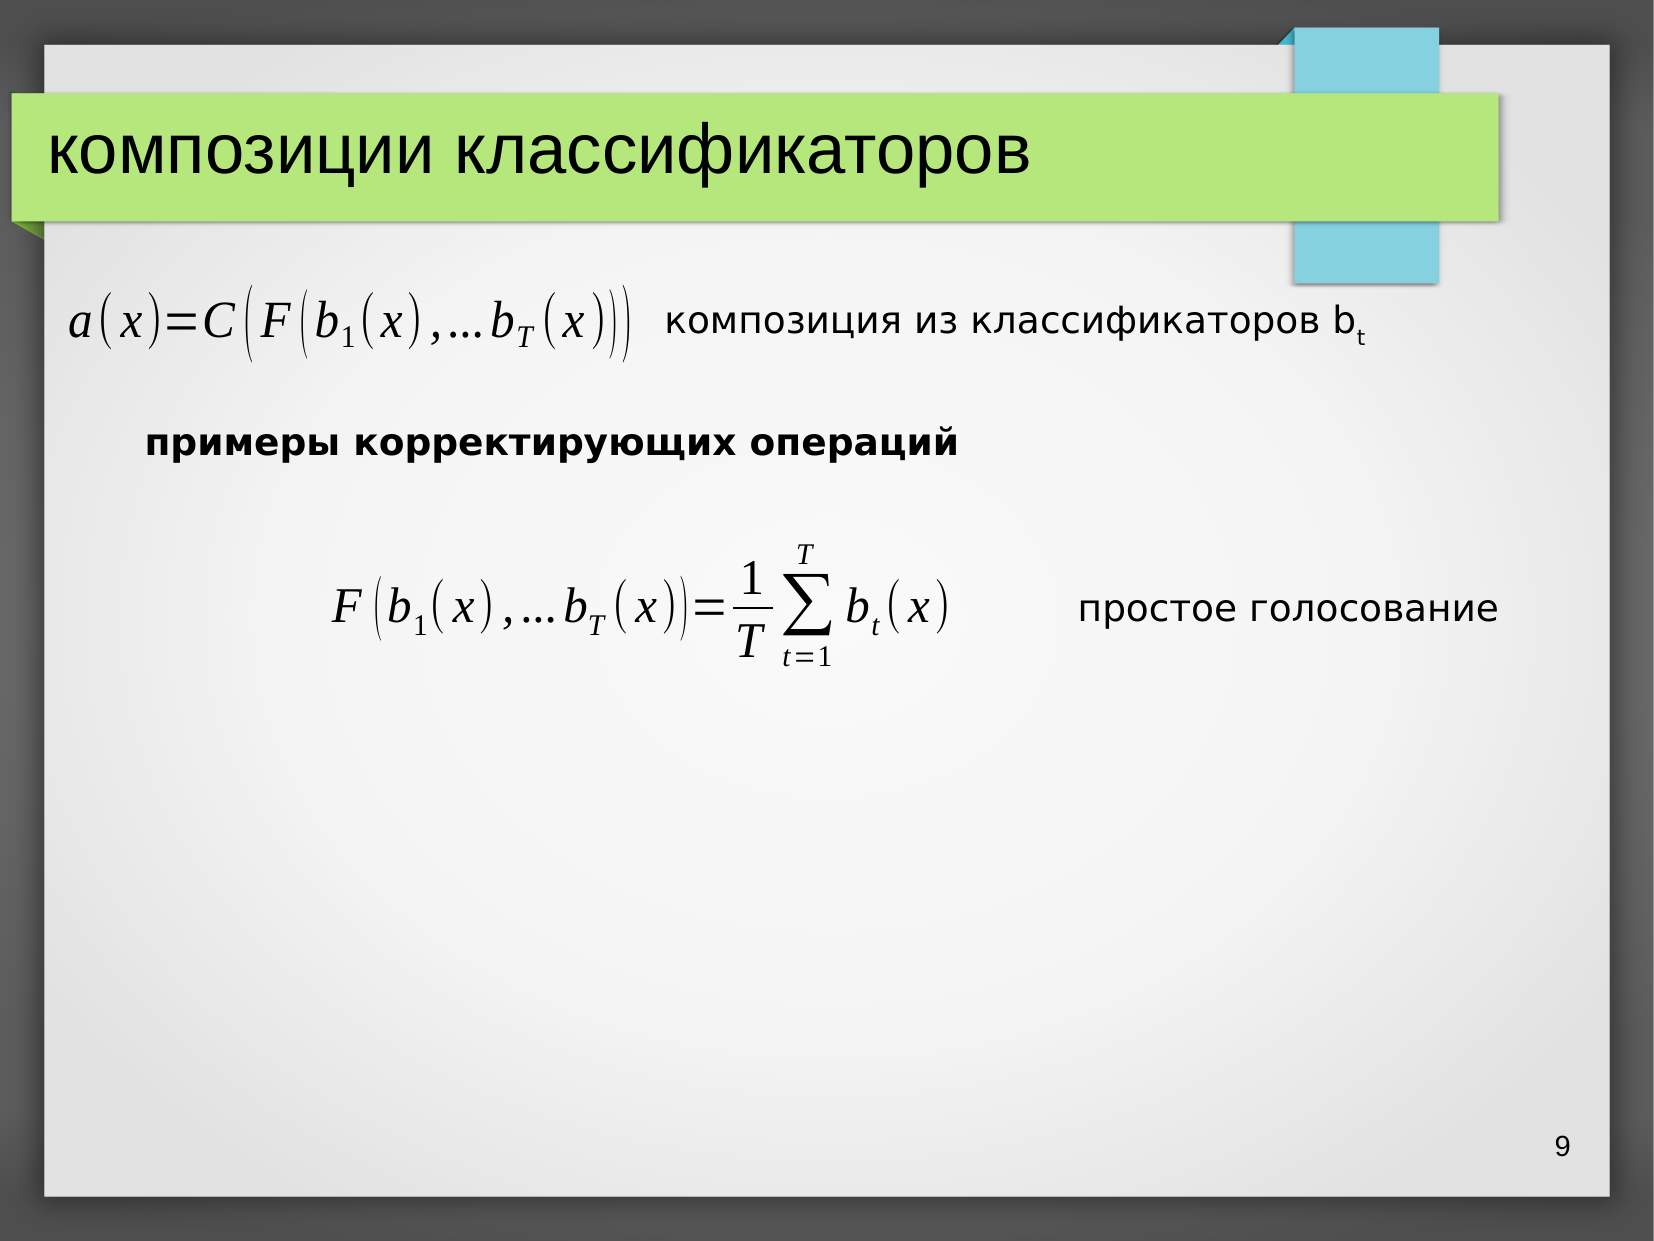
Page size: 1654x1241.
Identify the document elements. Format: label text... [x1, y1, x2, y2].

chart [322, 537, 957, 674]
text_box примеры корректирующих операций [129, 413, 1300, 485]
title композиции классификаторов [47, 109, 1501, 189]
text_box композиция из классификаторов bt [649, 291, 1453, 359]
chart [60, 282, 638, 367]
text_box простое голосование [1062, 579, 1560, 638]
picture [0, 0, 1654, 1241]
